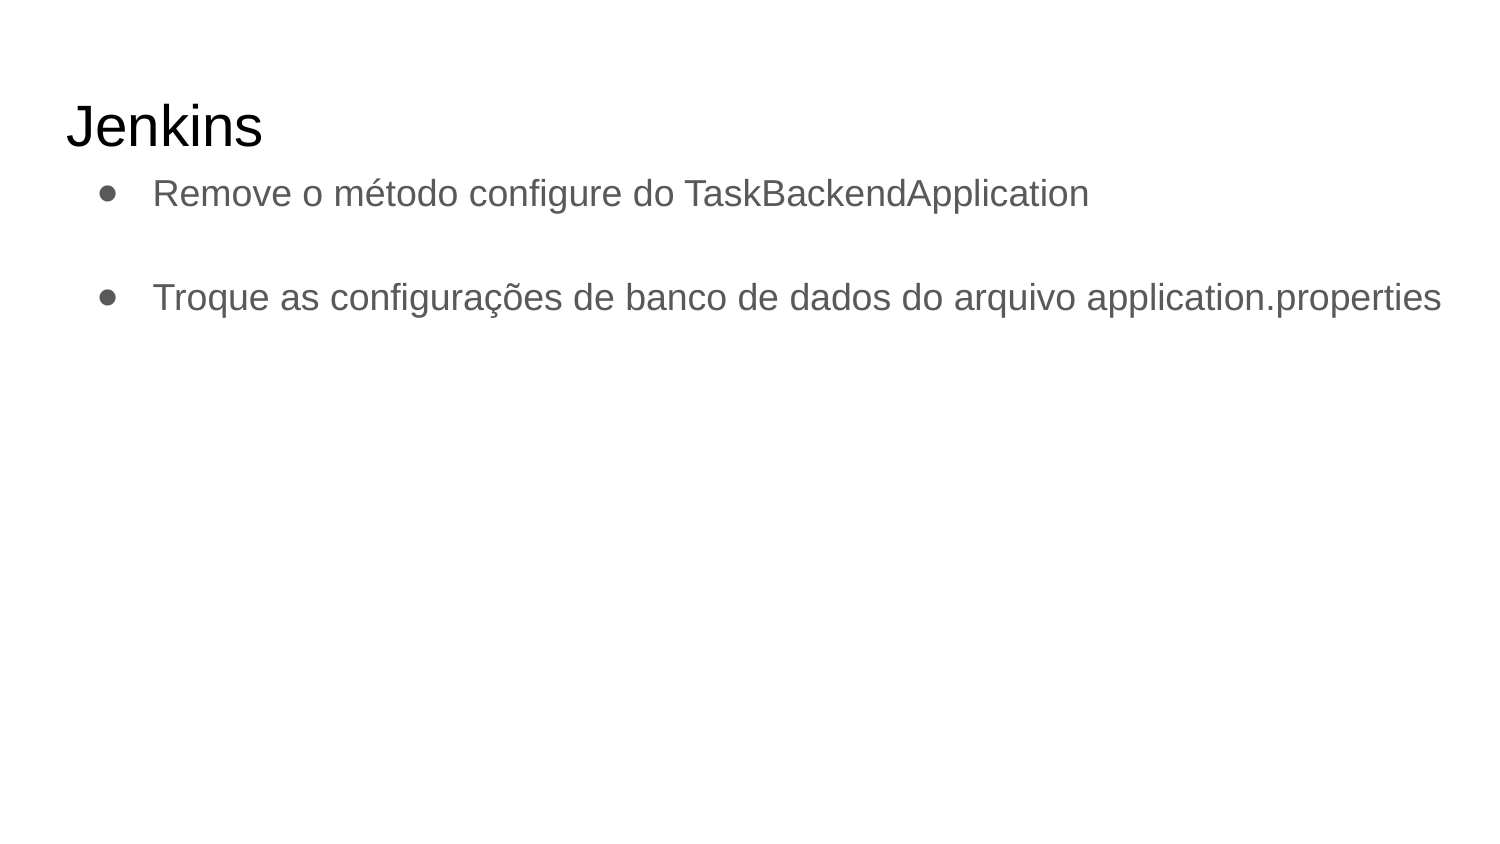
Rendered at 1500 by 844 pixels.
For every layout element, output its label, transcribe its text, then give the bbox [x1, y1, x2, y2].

title Jenkins [51, 72, 1449, 167]
list Remove o método configure do TaskBackendApplication Troque as configurações de banco de dados do arquivo application.properties [62, 147, 1500, 709]
